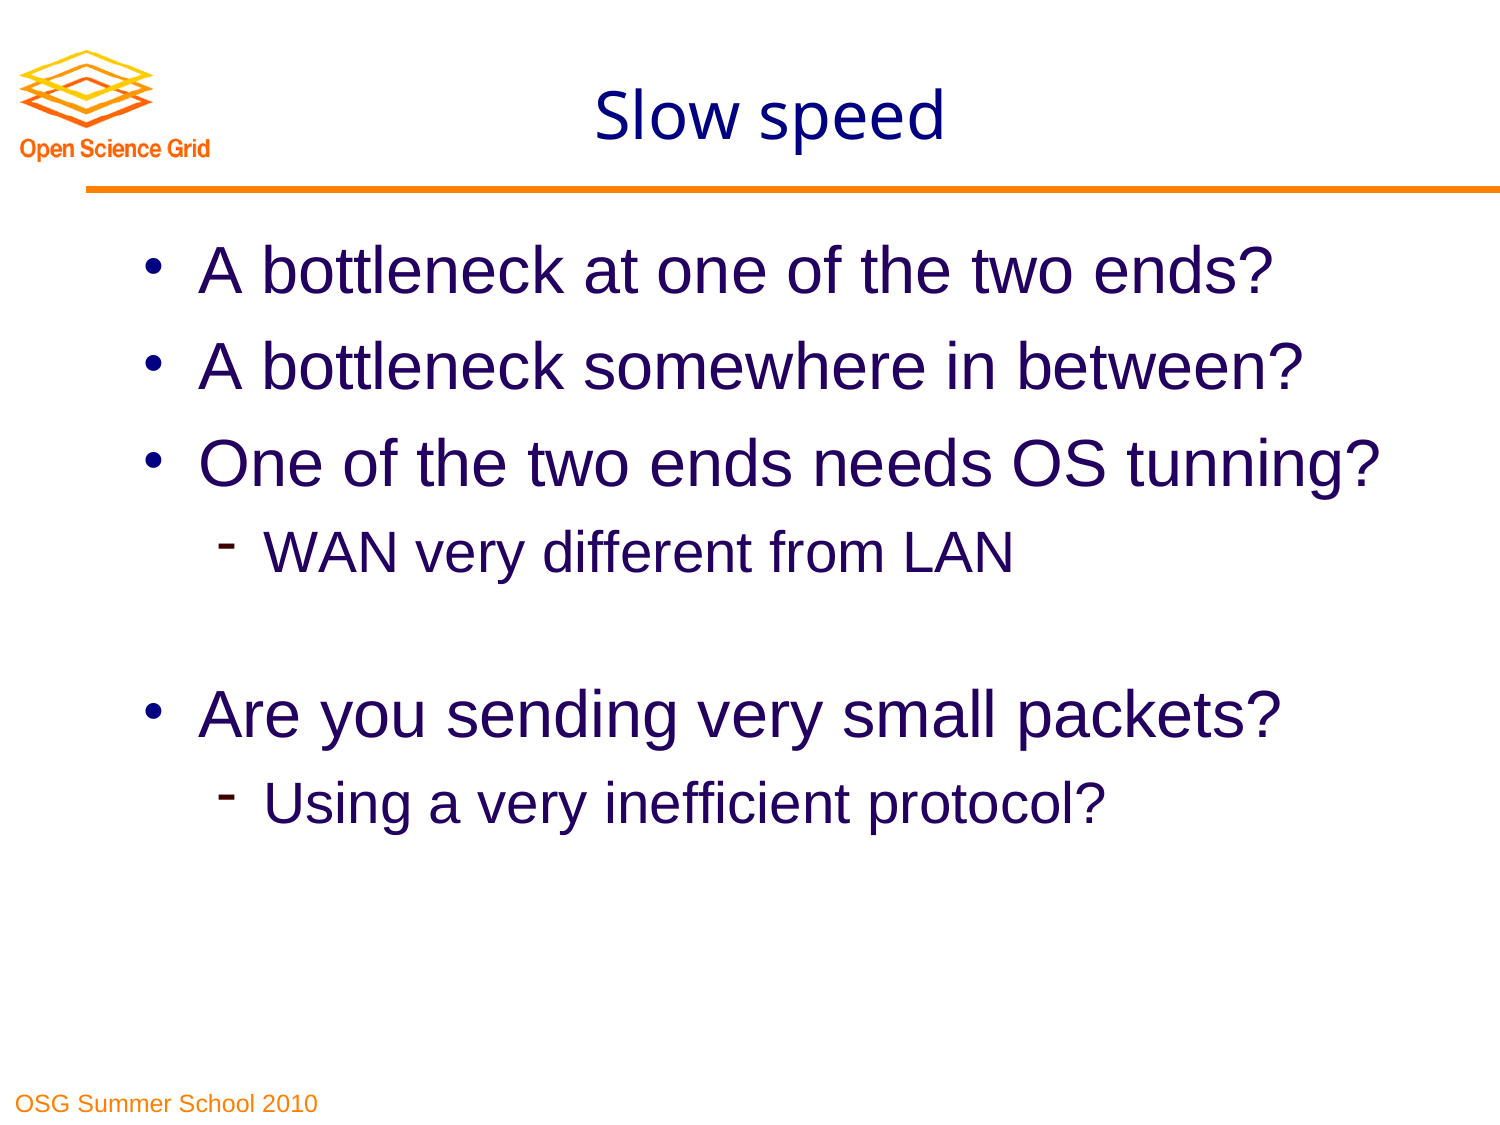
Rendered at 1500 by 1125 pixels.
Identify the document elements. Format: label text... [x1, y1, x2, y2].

list A bottleneck at one of the two ends? A bottleneck somewhere in between? One of the two ends needs OS tunning? WAN very different from LAN Are you sending very small packets? Using a very inefficient protocol? [127, 218, 1403, 962]
title Slow speed [201, 18, 1342, 207]
picture [0, 27, 201, 179]
